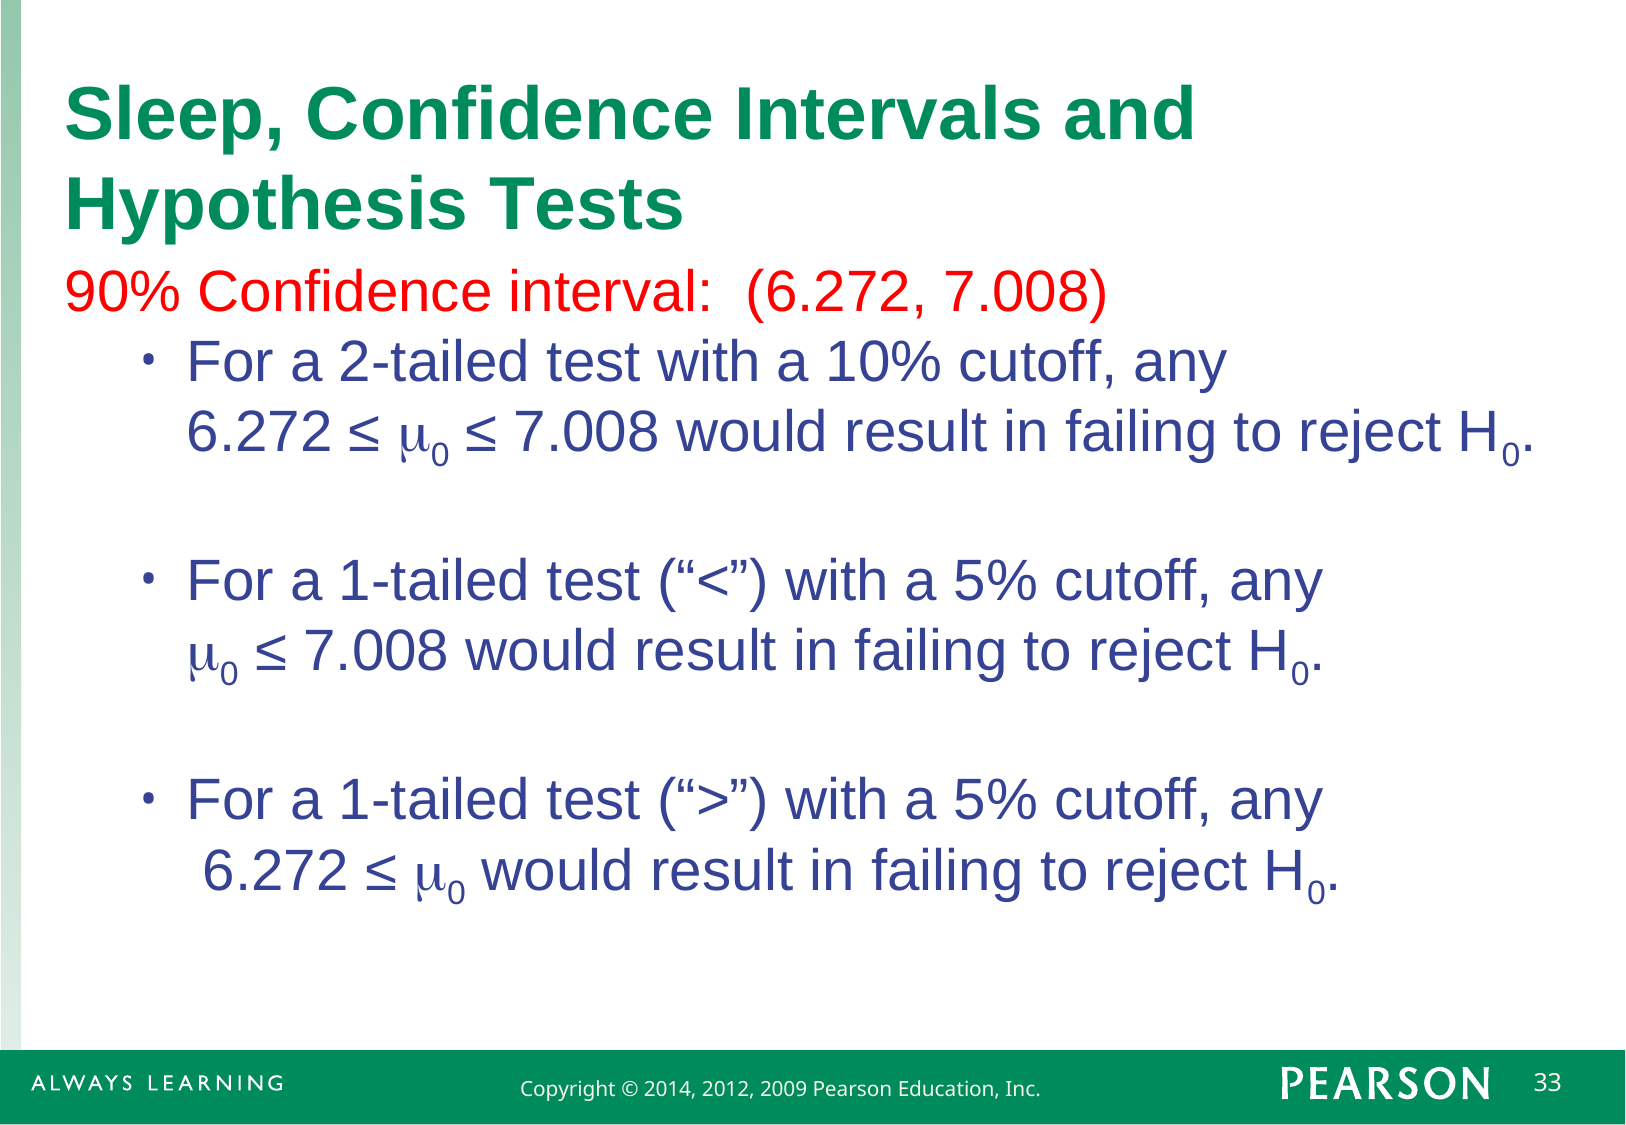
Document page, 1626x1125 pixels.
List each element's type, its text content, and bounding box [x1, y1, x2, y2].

list 90% Confidence interval: (6.272, 7.008) For a 2-tailed test with a 10% cutoff, any 6.272 ≤ 0 ≤ 7.008 would result in failing to reject H0. For a 1-tailed test (“<”) with a 5% cutoff, any 0 ≤ 7.008 would result in failing to reject H0. For a 1-tailed test (“>”) with a 5% cutoff, any 6.272 ≤ 0 would result in failing to reject H0. [64, 253, 1560, 997]
title Sleep, Confidence Intervals and Hypothesis Tests [64, 64, 1560, 213]
